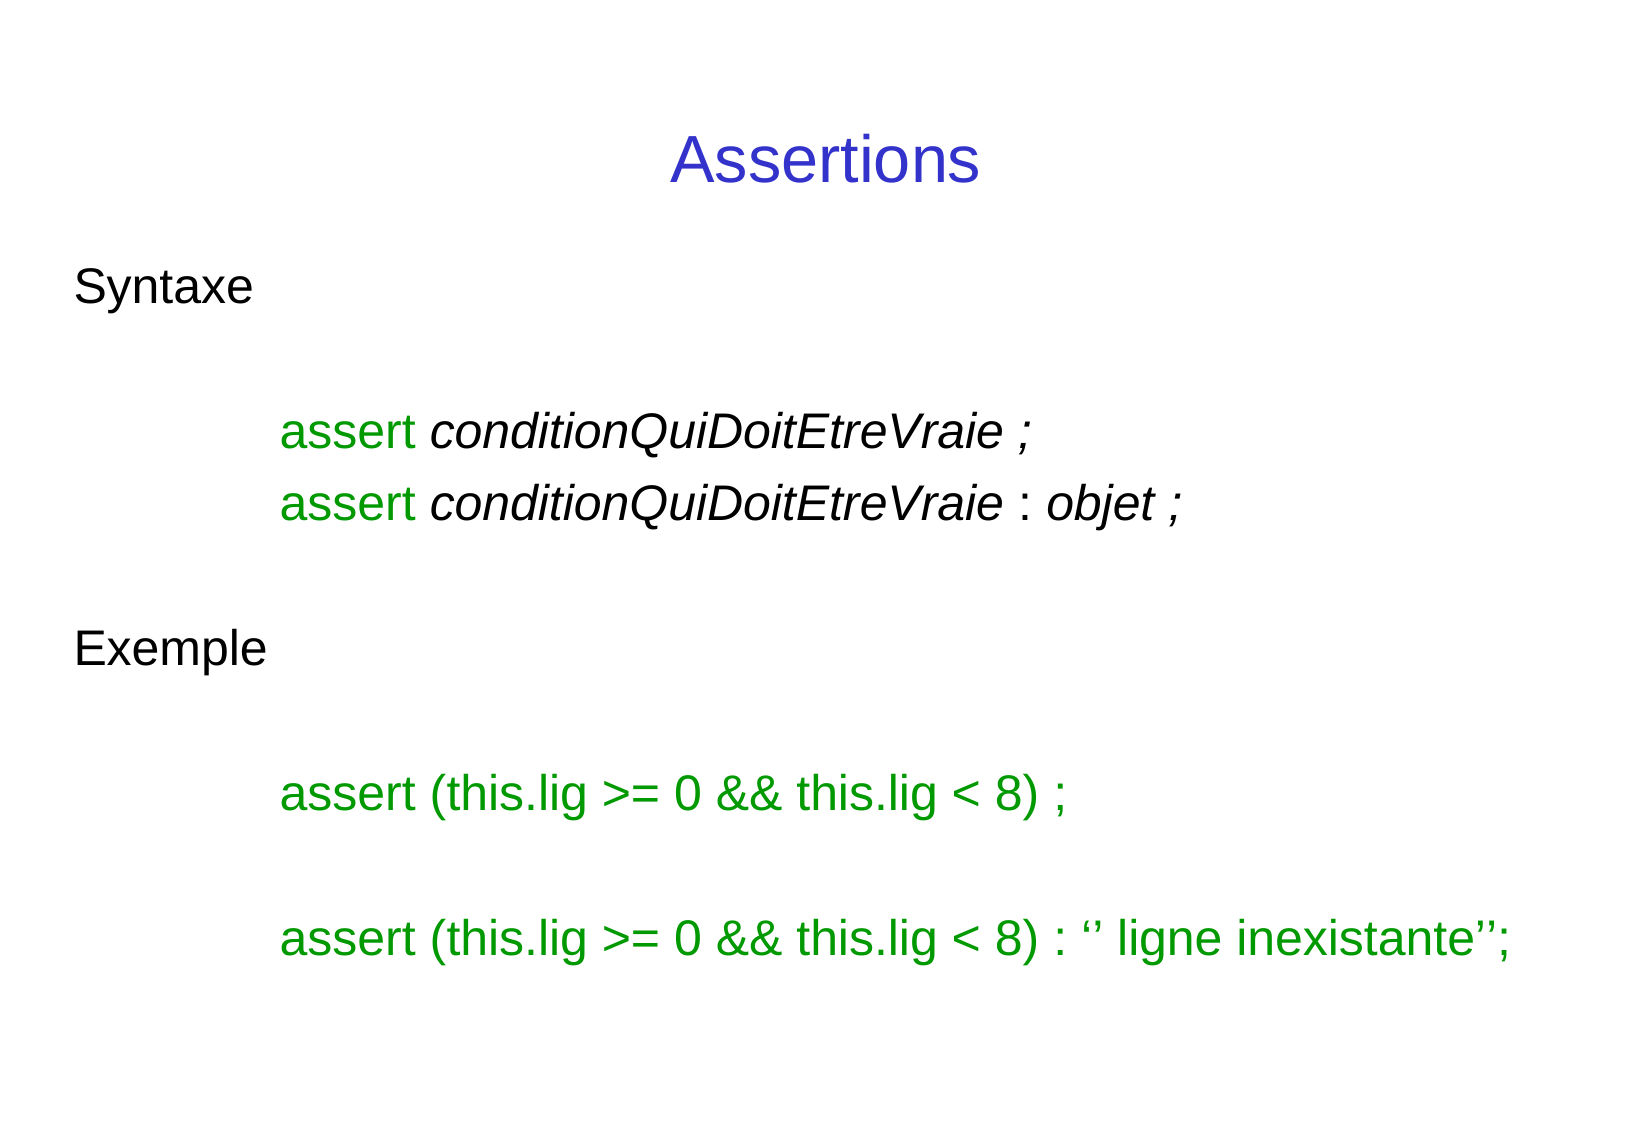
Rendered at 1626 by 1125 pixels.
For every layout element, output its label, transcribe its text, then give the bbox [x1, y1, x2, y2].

text_box Syntaxe assert conditionQuiDoitEtreVraie ; assert conditionQuiDoitEtreVraie : objet ; Exemple assert (this.lig >= 0 && this.lig < 8) ; assert (this.lig >= 0 && this.lig < 8) : ‘’ ligne inexistante’’; [58, 245, 1583, 1003]
text_box Assertions [135, 62, 1517, 245]
